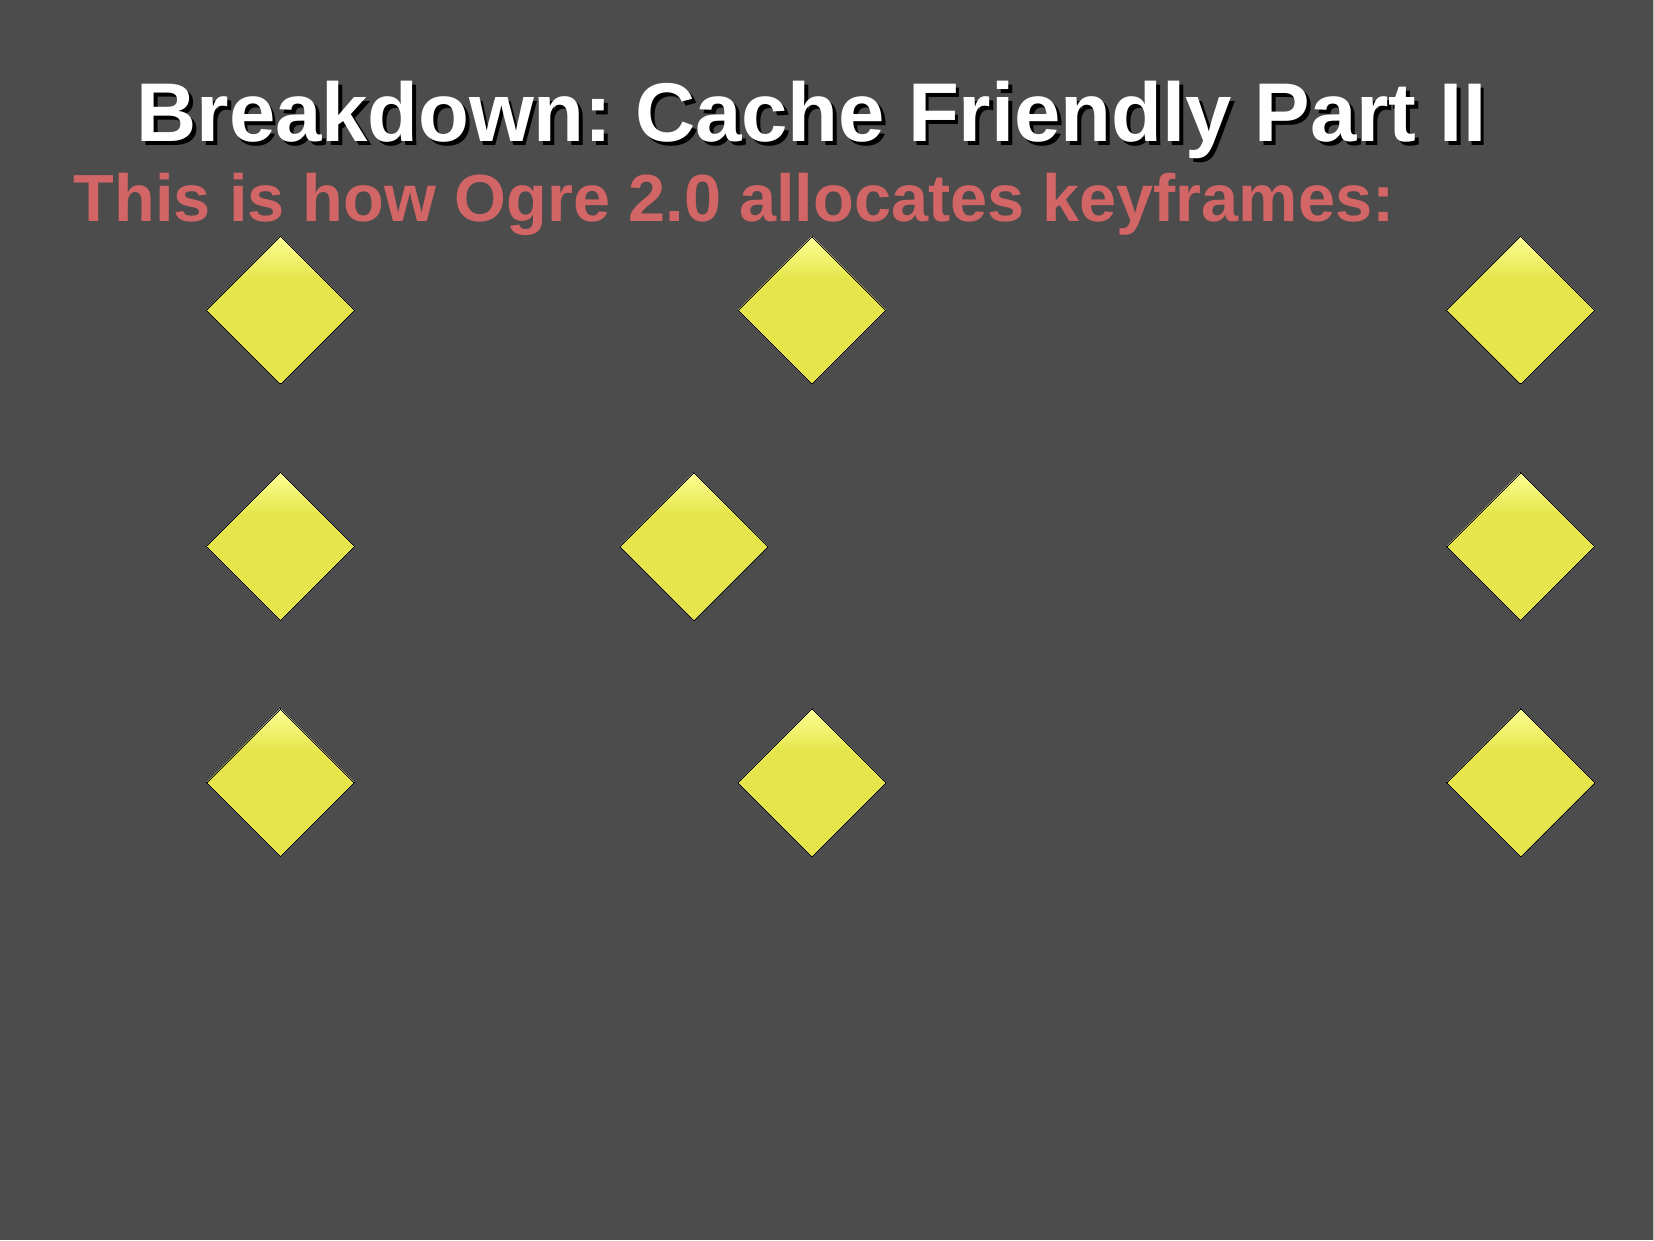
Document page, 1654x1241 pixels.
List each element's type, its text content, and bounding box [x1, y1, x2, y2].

text_box [206, 472, 355, 621]
text_box [1446, 244, 1595, 384]
text_box [206, 244, 355, 384]
text_box [738, 244, 886, 384]
text_box [1446, 708, 1595, 857]
text_box [738, 708, 886, 857]
text_box This is how Ogre 2.0 allocates keyframes: [59, 153, 1565, 244]
text_box [206, 708, 355, 857]
text_box Breakdown: Cache Friendly Part II [88, 59, 1536, 153]
text_box [620, 472, 768, 621]
text_box [1446, 472, 1595, 621]
